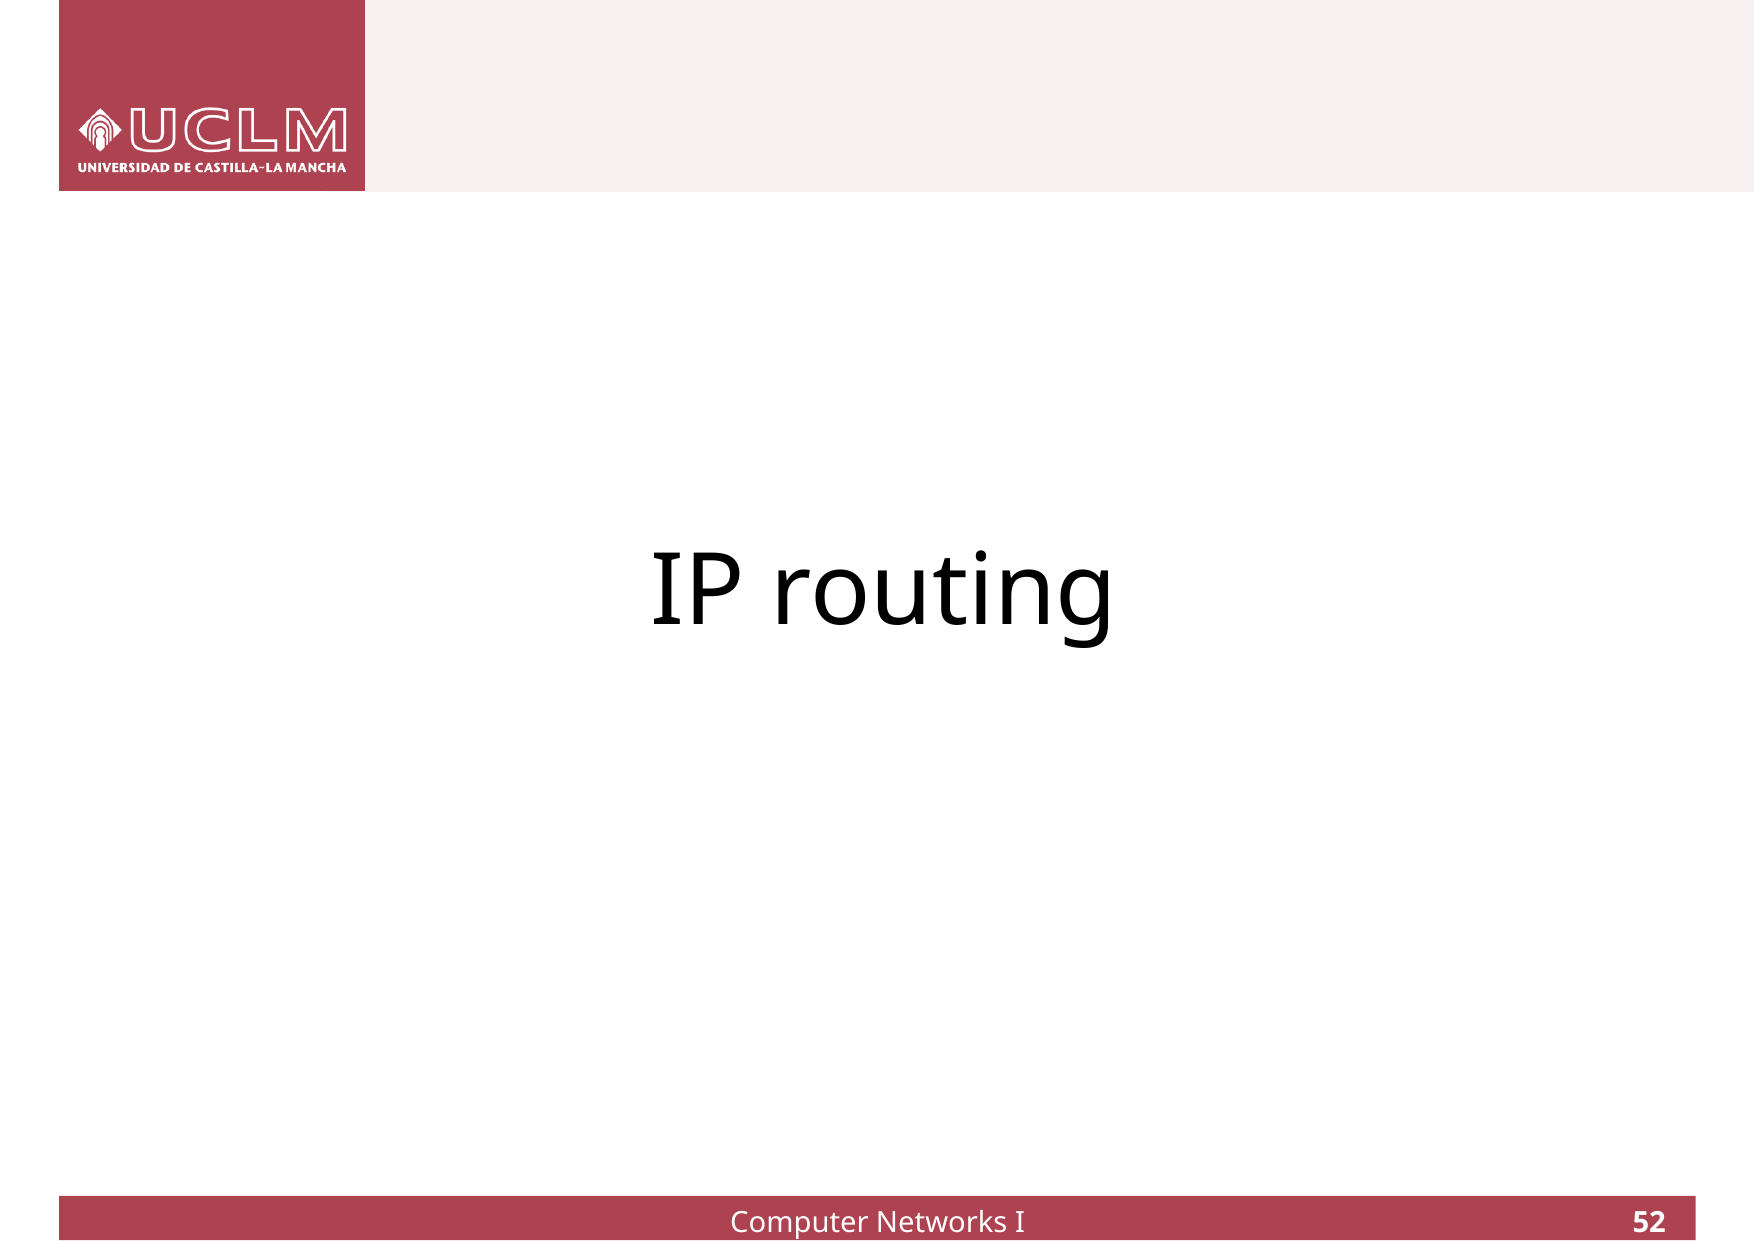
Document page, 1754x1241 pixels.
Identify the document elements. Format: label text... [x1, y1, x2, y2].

list IP routing [94, 518, 1674, 694]
picture [59, 0, 365, 191]
